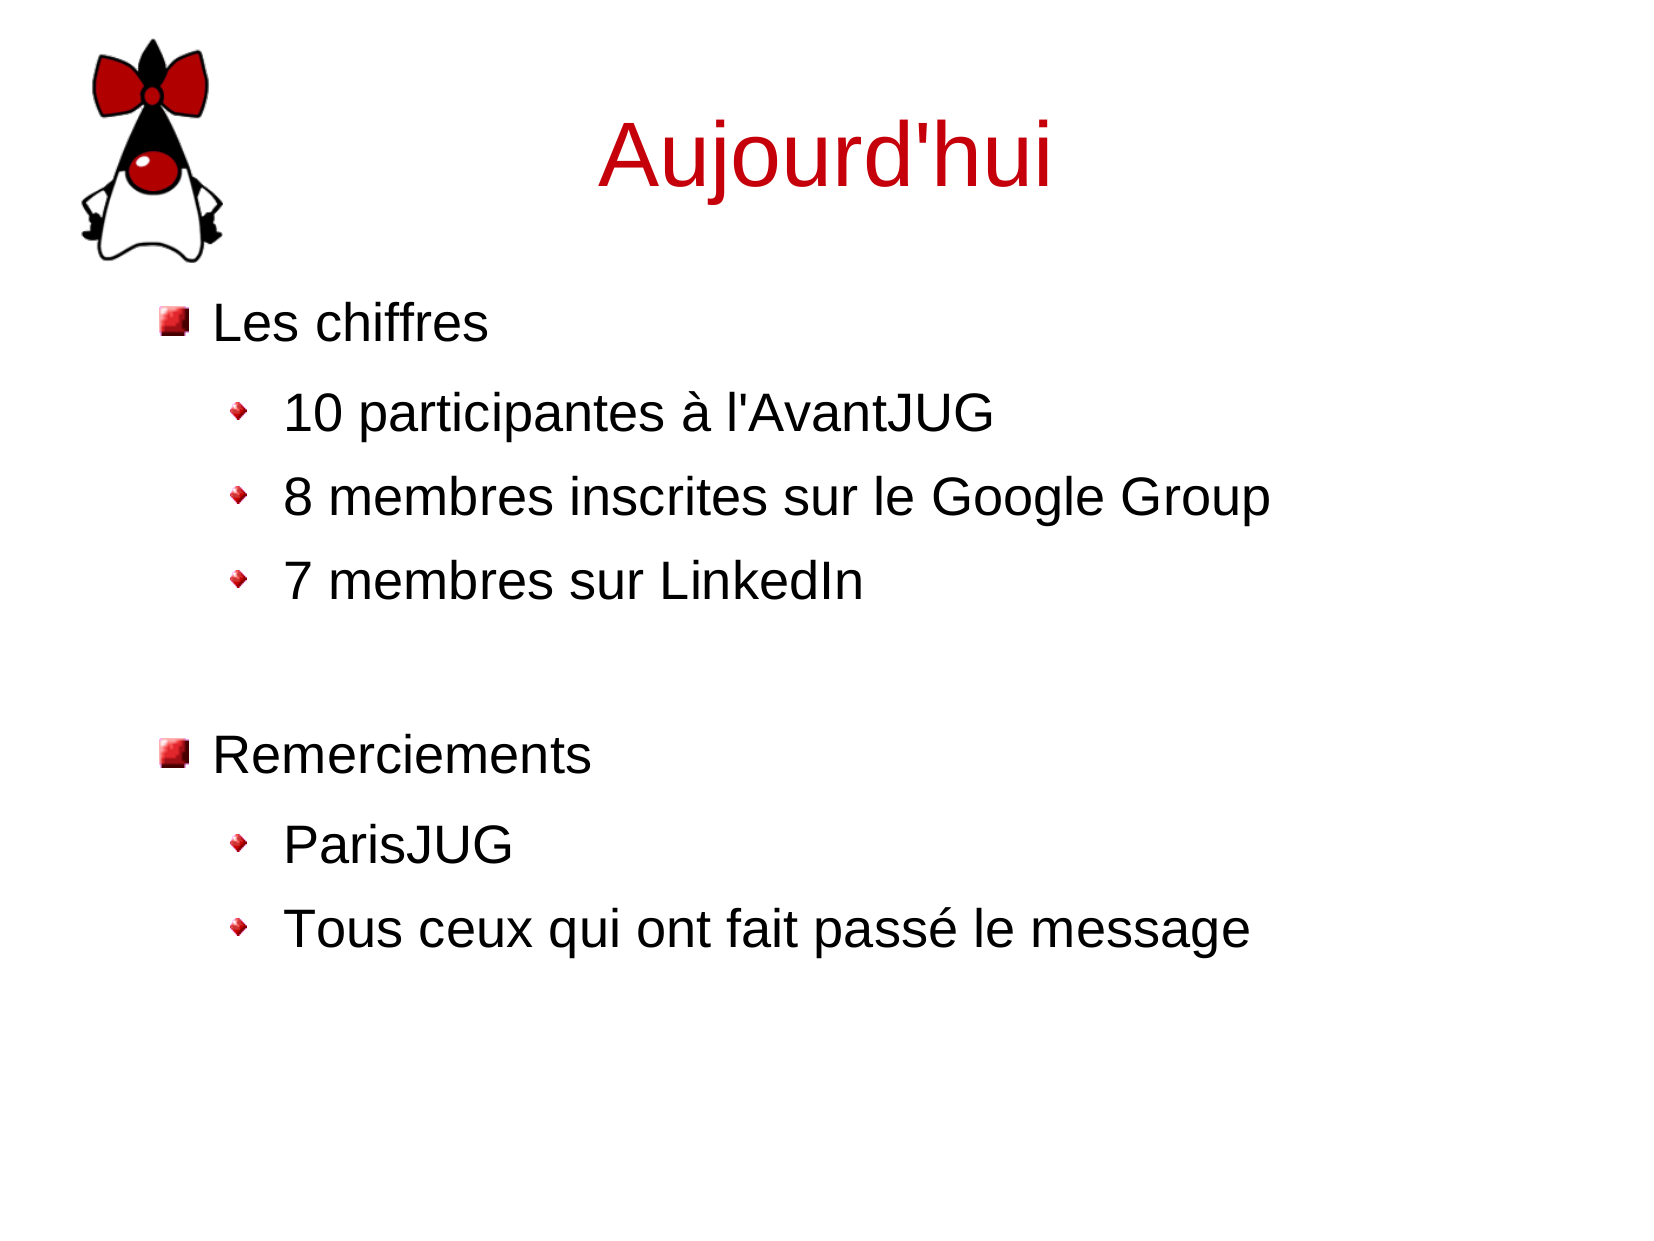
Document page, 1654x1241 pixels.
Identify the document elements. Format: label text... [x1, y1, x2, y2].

list Les chiffres 10 participantes à l'AvantJUG 8 membres inscrites sur le Google Group 7 membres sur LinkedIn Remerciements ParisJUG Tous ceux qui ont fait passé le message [82, 290, 1571, 1201]
title Aujourd'hui [263, 56, 1571, 249]
picture [37, 37, 263, 263]
